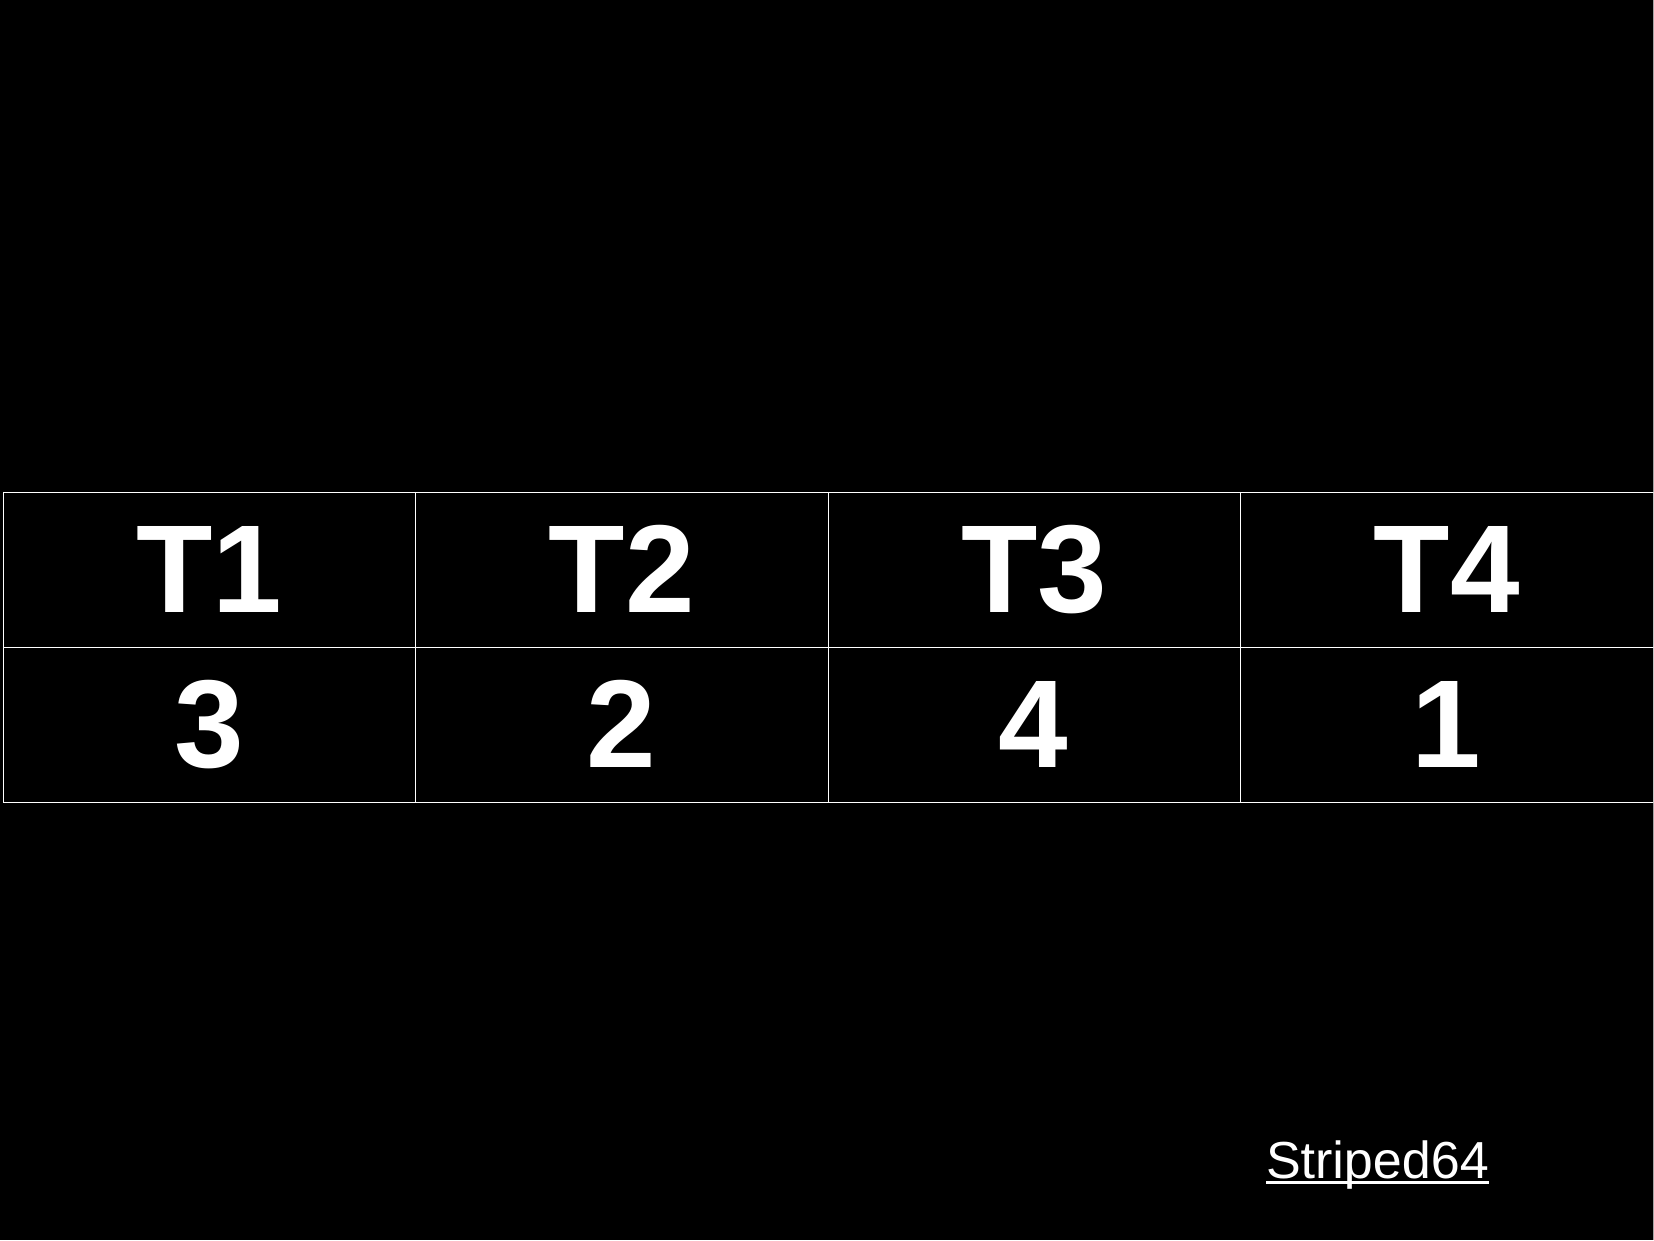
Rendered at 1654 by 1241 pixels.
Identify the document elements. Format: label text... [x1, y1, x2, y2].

table_cell 1 [1241, 648, 1653, 802]
text_box Striped64 [1100, 1080, 1654, 1241]
table_header T3 [829, 493, 1240, 647]
table_cell 3 [4, 648, 415, 802]
table_header T1 [4, 493, 415, 647]
table_header T2 [416, 493, 828, 647]
table_cell 2 [416, 648, 828, 802]
table_cell 4 [829, 648, 1240, 802]
table_header T4 [1241, 493, 1653, 647]
